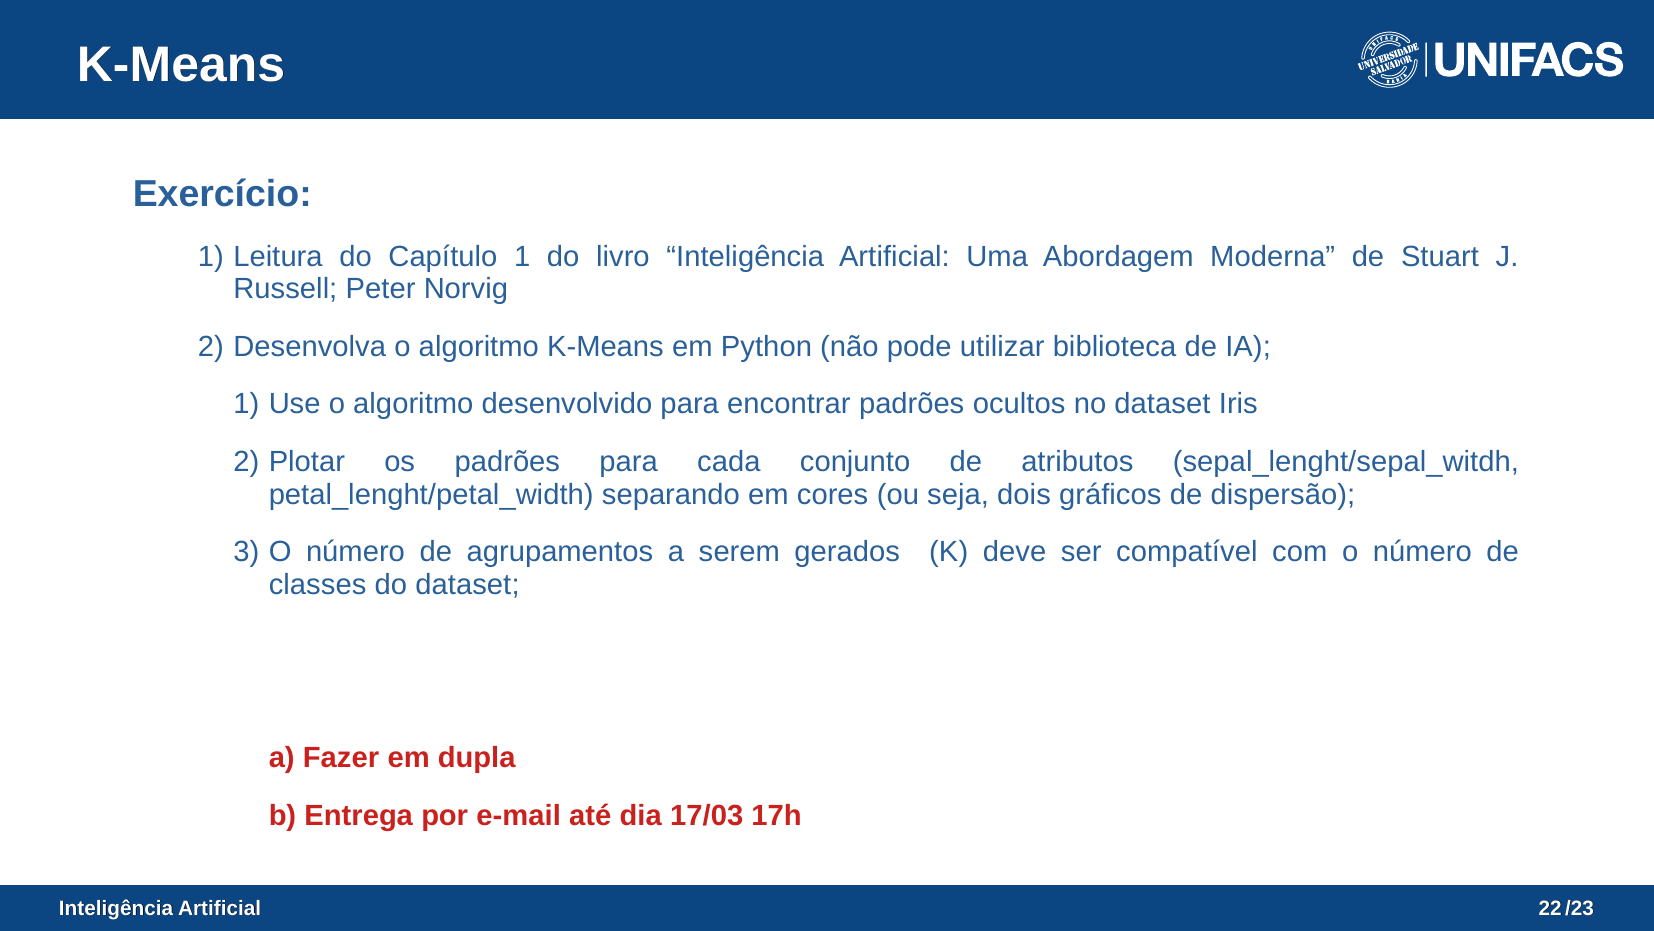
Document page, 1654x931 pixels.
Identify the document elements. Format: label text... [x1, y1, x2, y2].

text_box K-Means [76, 7, 1241, 120]
text_box Exercício: Leitura do Capítulo 1 do livro “Inteligência Artificial: Uma Abordagem Moderna” de Stuart J. Russell; Peter Norvig Desenvolva o algoritmo K-Means em Python (não pode utilizar biblioteca de IA); Use o algoritmo desenvolvido para encontrar padrões ocultos no dataset Iris Plotar os padrões para cada conjunto de atributos (sepal_lenght/sepal_witdh, petal_lenght/petal_width) separando em cores (ou seja, dois gráficos de dispersão); O número de agrupamentos a serem gerados (K) deve ser compatível com o número de classes do dataset; a) Fazer em dupla b) Entrega por e-mail até dia 17/03 17h [118, 165, 1536, 839]
